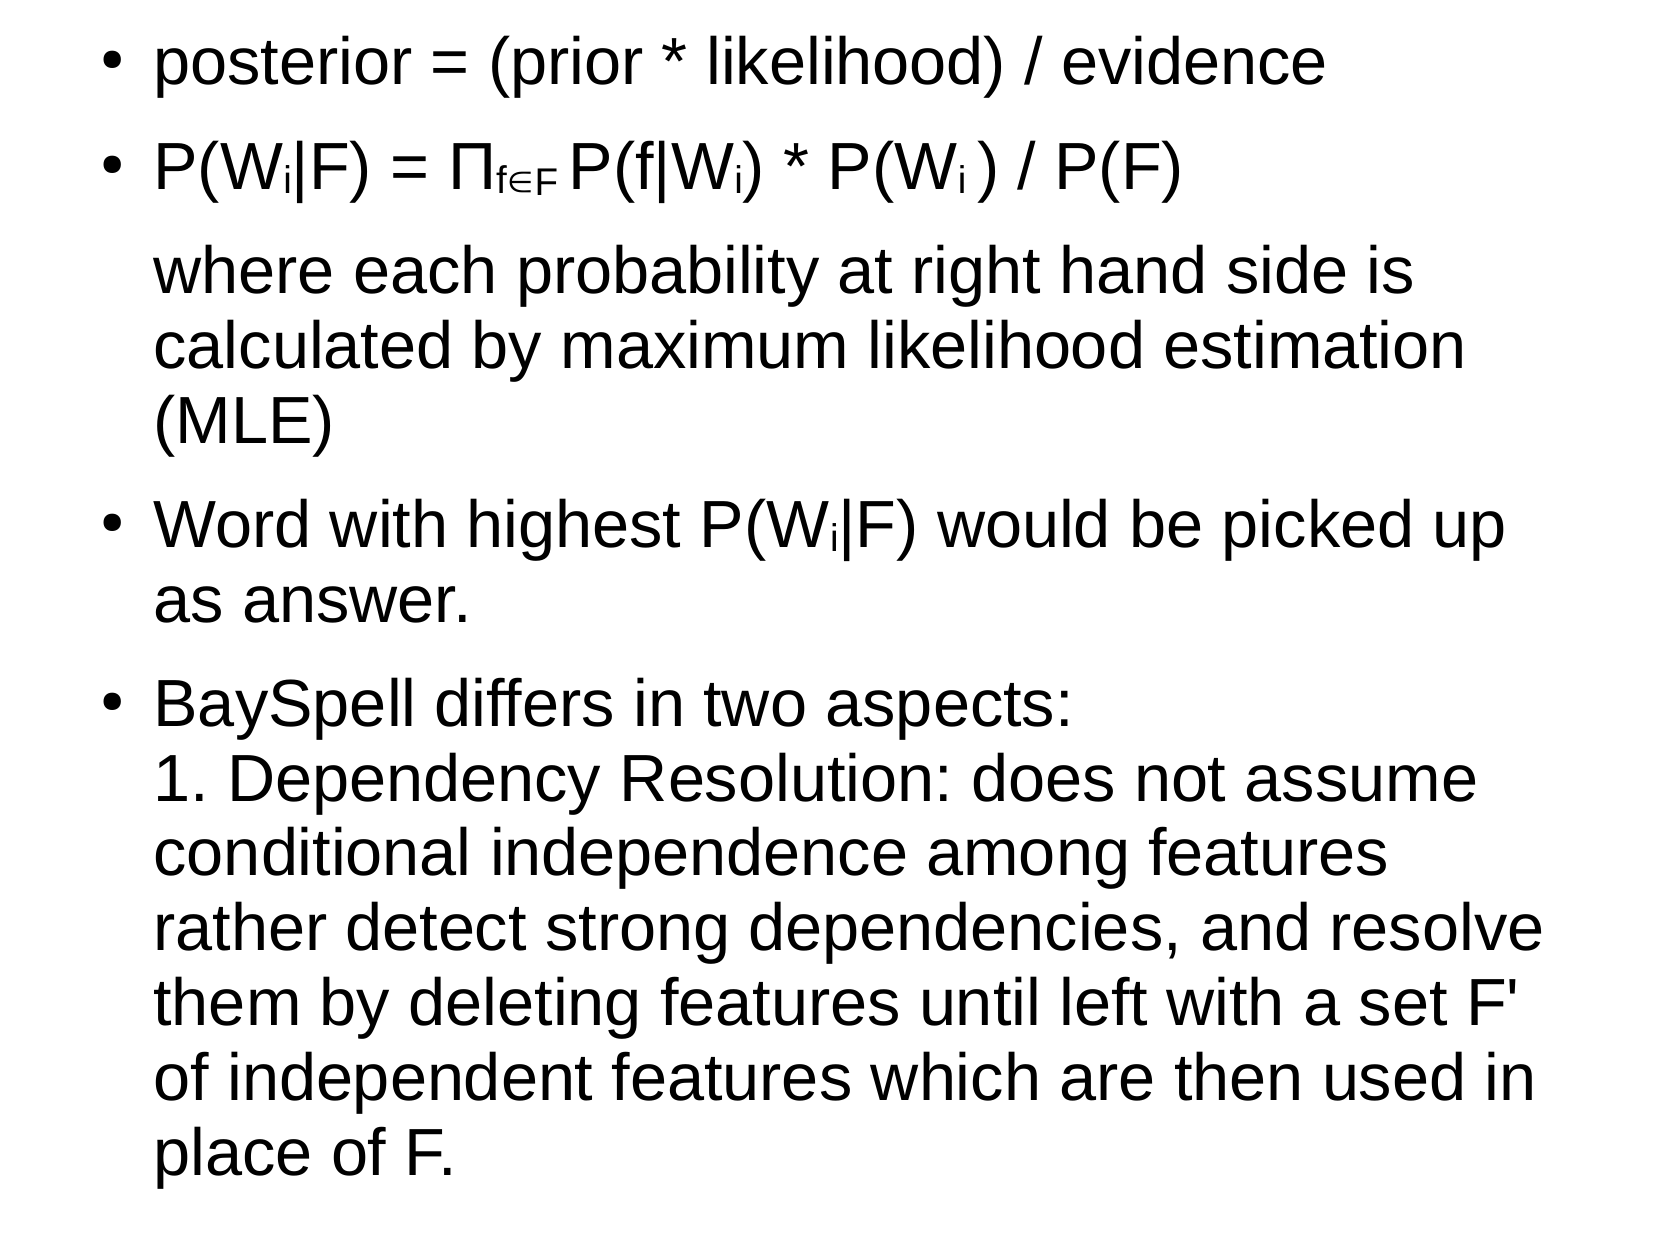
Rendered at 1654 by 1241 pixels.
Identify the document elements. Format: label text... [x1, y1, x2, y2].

list posterior = (prior * likelihood) / evidence P(Wi|F) = ΠfÎF P(f|Wi) * P(Wi ) / P(F) where each probability at right hand side is calculated by maximum likelihood estimation (MLE) Word with highest P(Wi|F) would be picked up as answer. BaySpell differs in two aspects: 1. Dependency Resolution: does not assume conditional independence among features rather detect strong dependencies, and resolve them by deleting features until left with a set F' of independent features which are then used in place of F. [82, 24, 1571, 1201]
